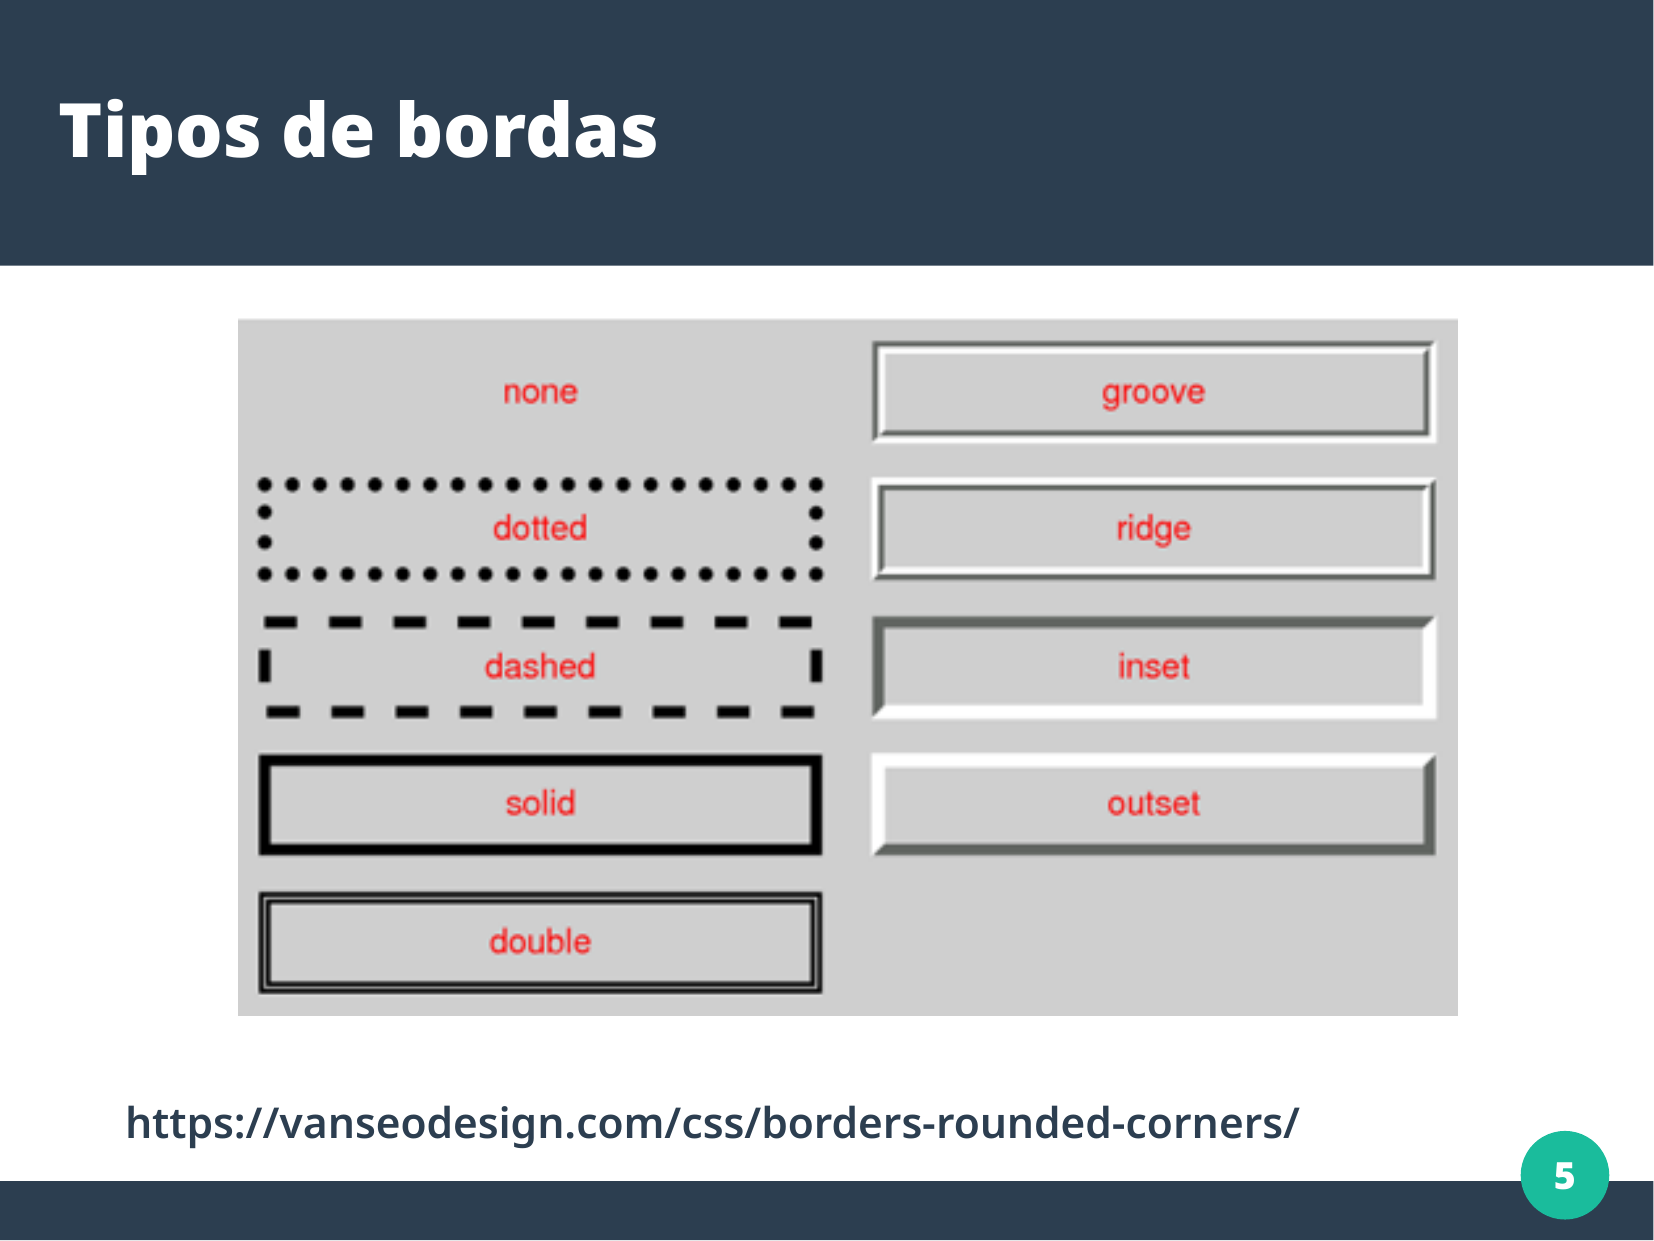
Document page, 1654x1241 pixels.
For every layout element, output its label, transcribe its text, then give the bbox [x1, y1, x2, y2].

title Tipos de bordas [59, 49, 1595, 207]
list https://vanseodesign.com/css/borders-rounded-corners/ [59, 324, 1595, 1152]
picture [238, 318, 1458, 1016]
